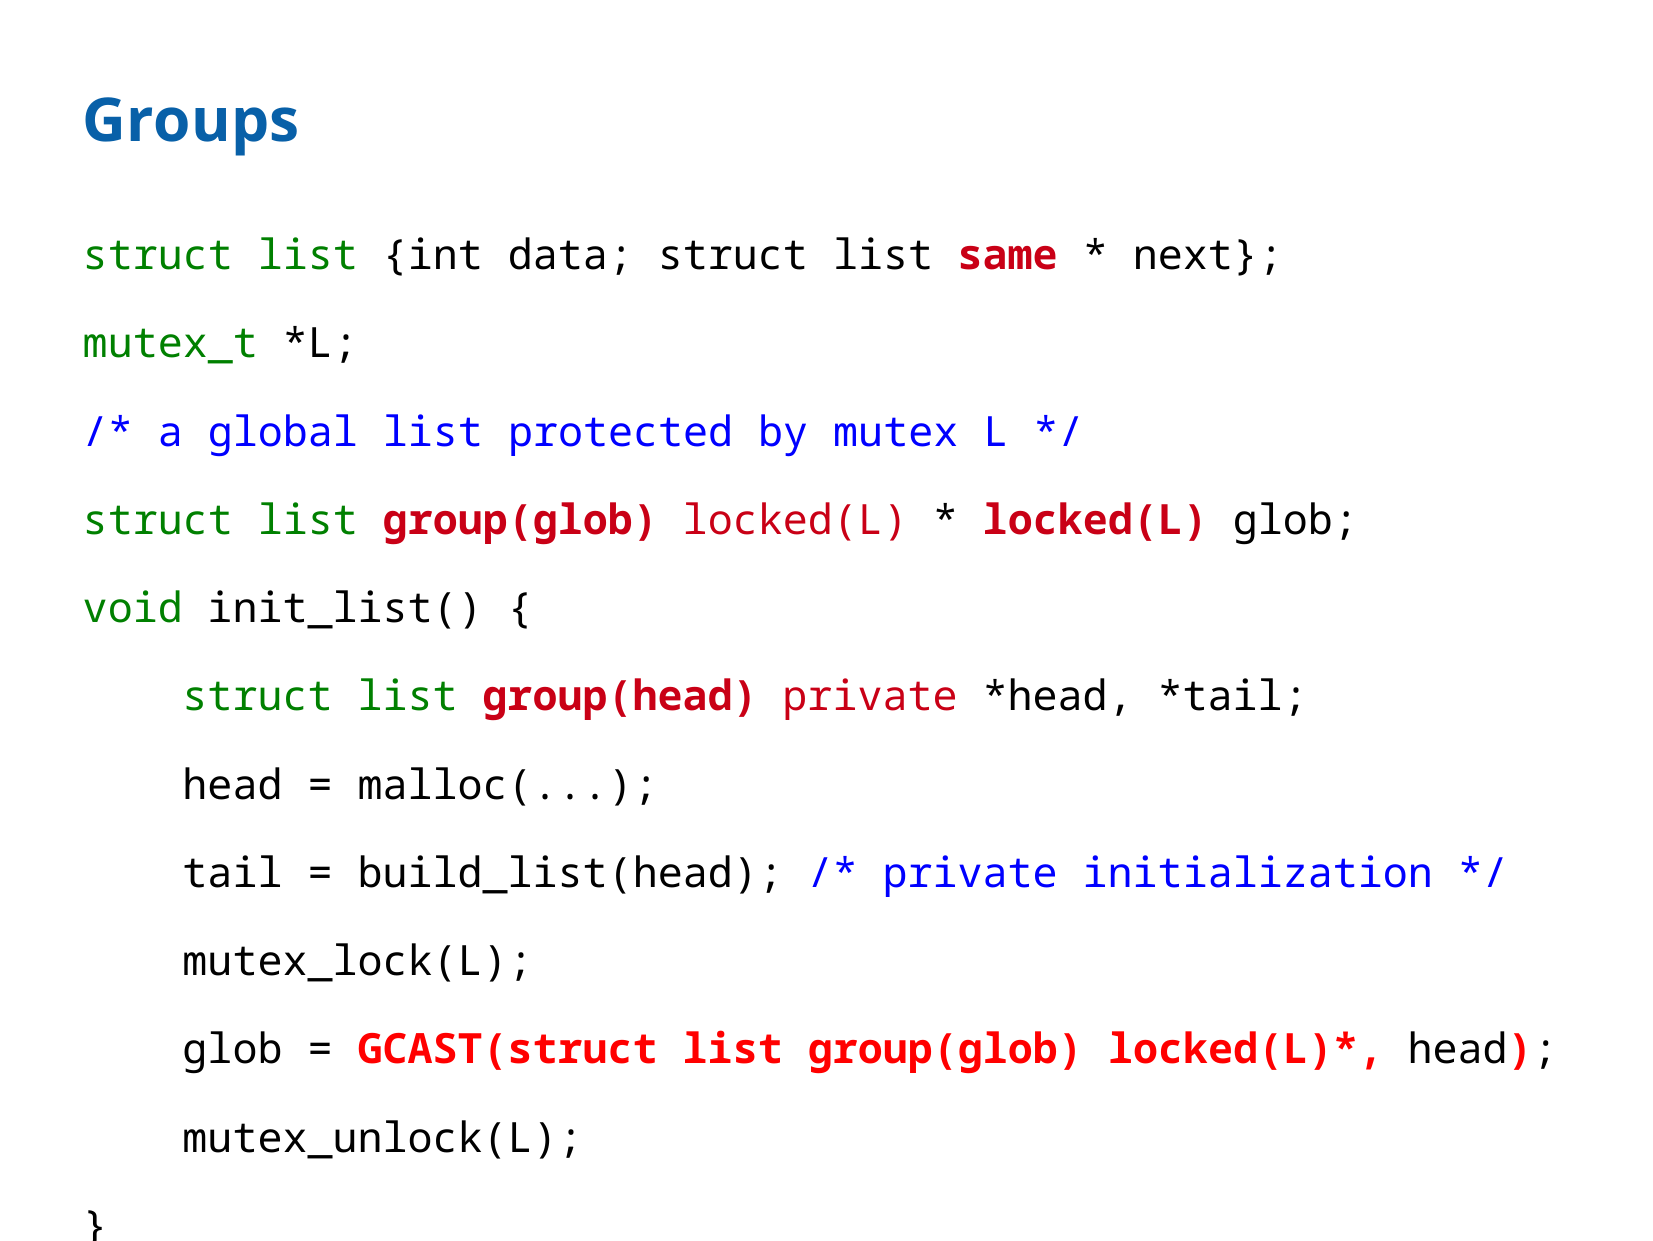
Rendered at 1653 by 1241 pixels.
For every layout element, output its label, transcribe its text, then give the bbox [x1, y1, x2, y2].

title Groups [82, 56, 1571, 181]
list struct list {int data; struct list same * next}; mutex_t *L; /* a global list protected by mutex L */ struct list group(glob) locked(L) * locked(L) glob; void init_list() { struct list group(head) private *head, *tail; head = malloc(...); tail = build_list(head); /* private initialization */ mutex_lock(L); glob = GCAST(struct list group(glob) locked(L)*, head); mutex_unlock(L); } [82, 225, 1571, 1169]
